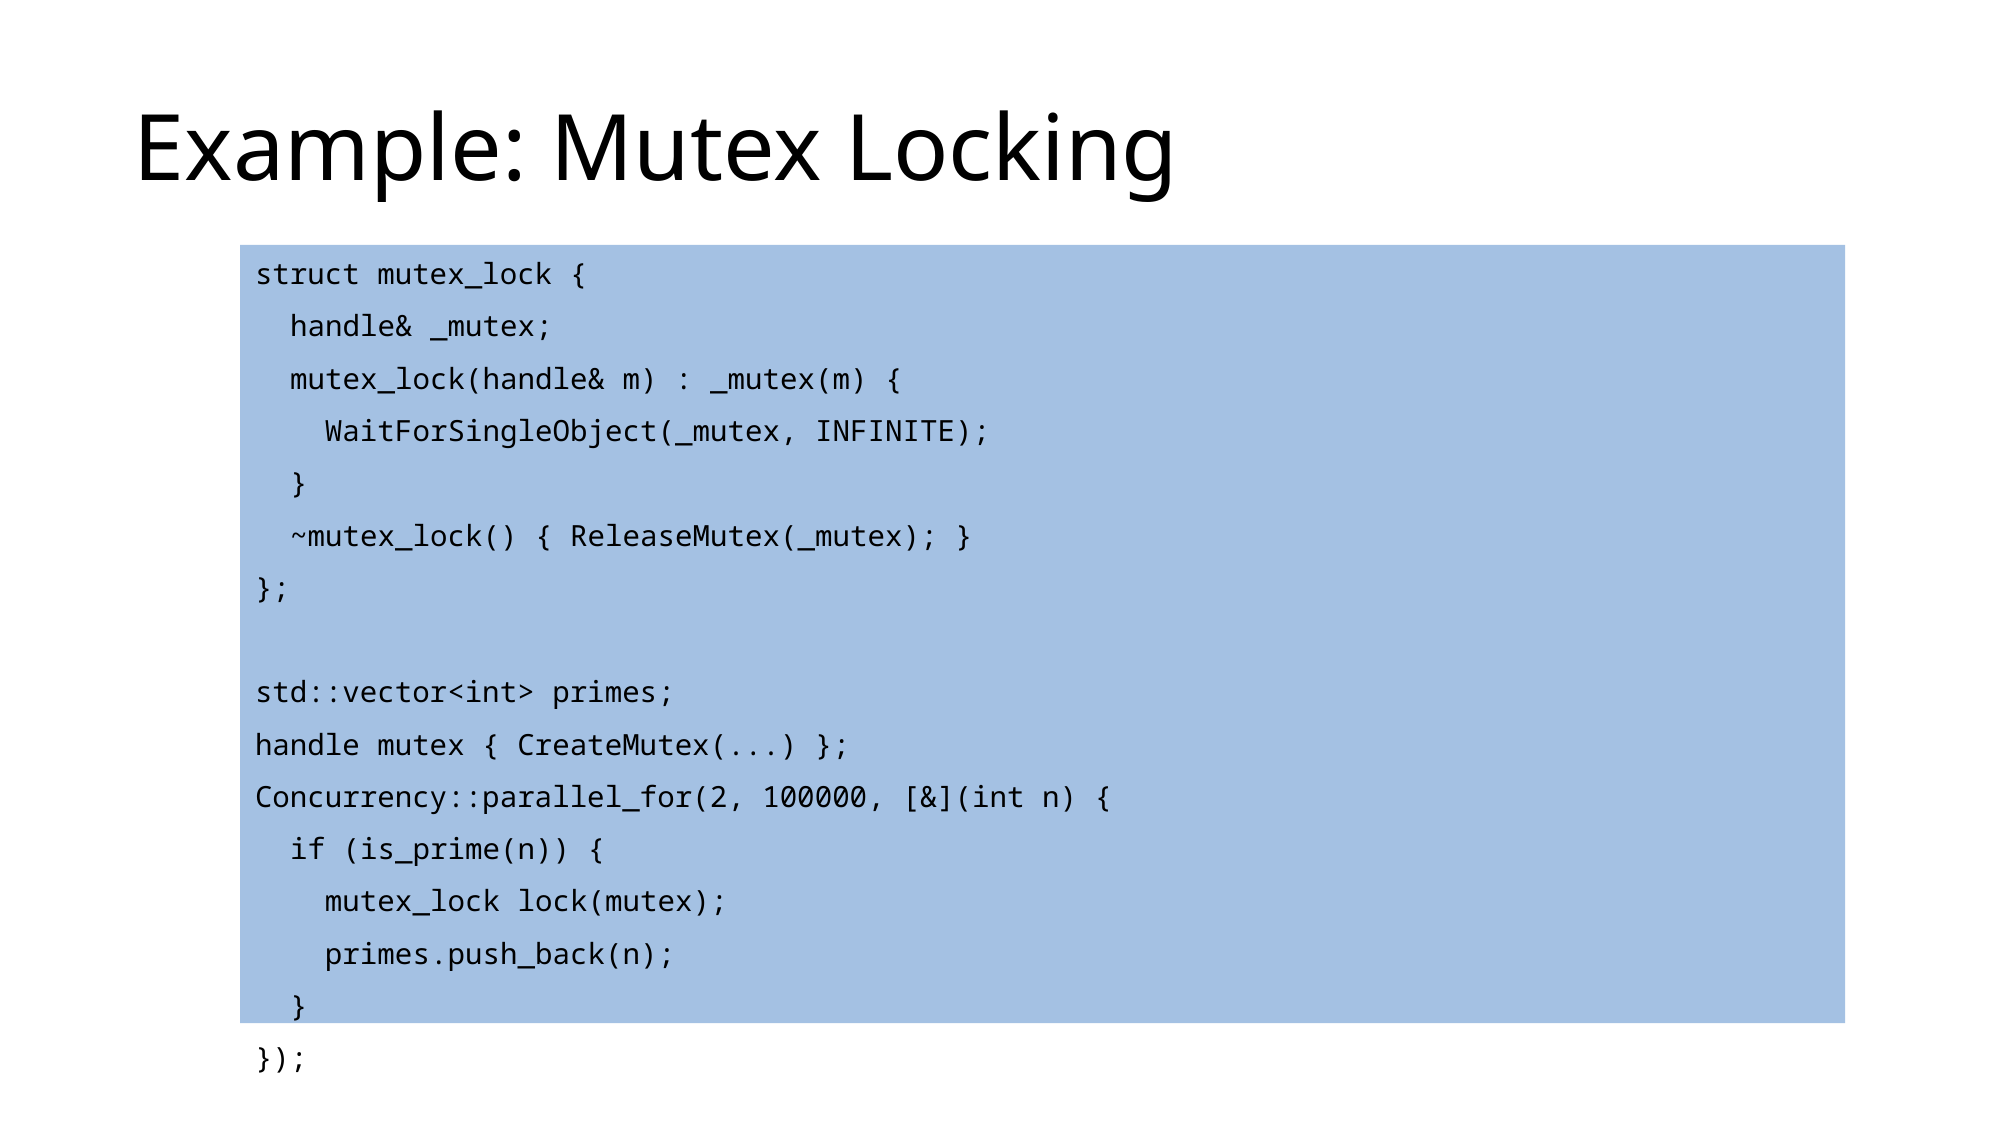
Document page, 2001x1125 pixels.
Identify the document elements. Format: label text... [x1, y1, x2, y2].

title Example: Mutex Locking [133, 90, 1867, 209]
list struct mutex_lock { handle& _mutex; mutex_lock(handle& m) : _mutex(m) { WaitForSingleObject(_mutex, INFINITE); } ~mutex_lock() { ReleaseMutex(_mutex); } }; std::vector<int> primes; handle mutex { CreateMutex(...) }; Concurrency::parallel_for(2, 100000, [&](int n) { if (is_prime(n)) { mutex_lock lock(mutex); primes.push_back(n); } }); [240, 244, 1846, 1024]
